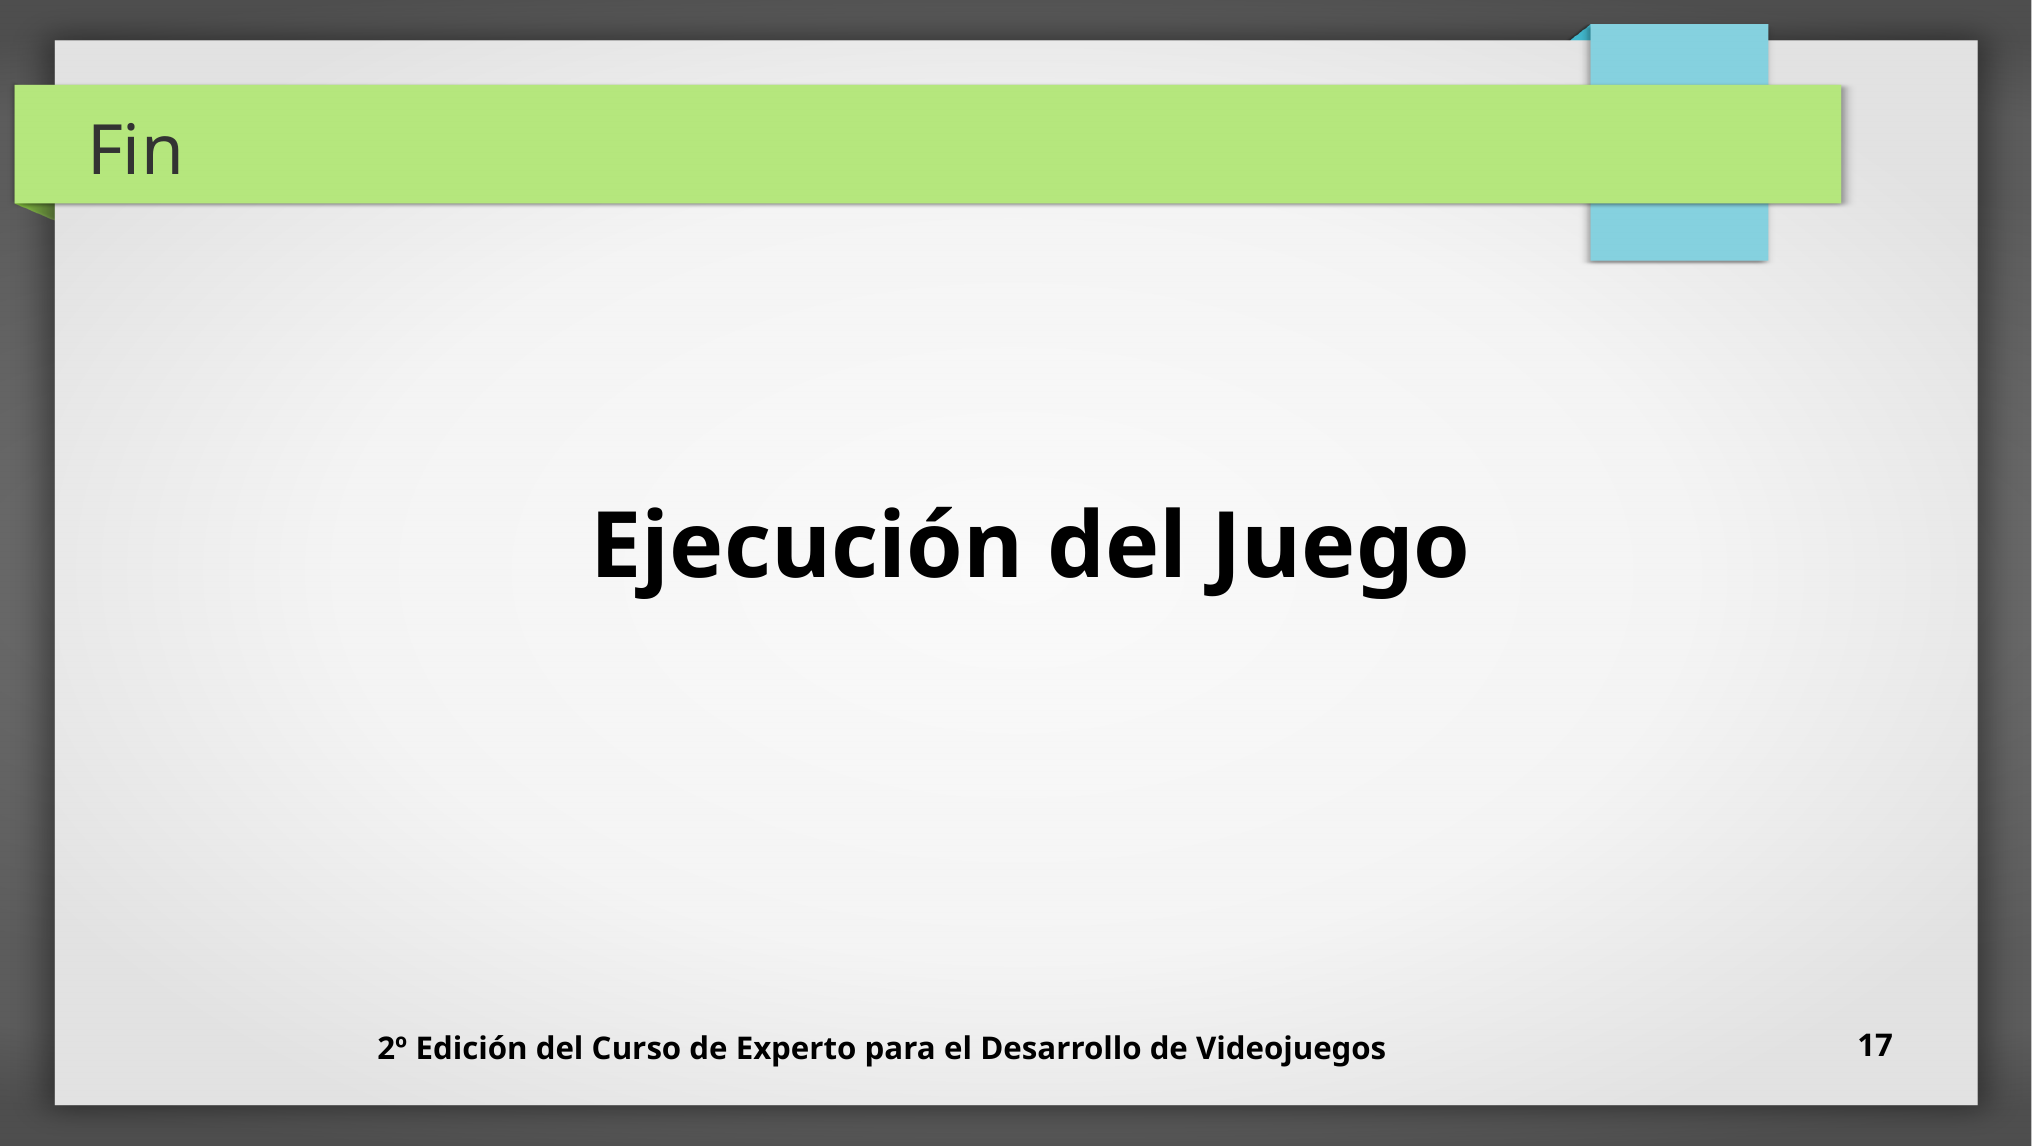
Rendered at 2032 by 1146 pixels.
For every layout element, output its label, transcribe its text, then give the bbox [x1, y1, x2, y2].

picture [0, 0, 2032, 1146]
text_box 2º Edición del Curso de Experto para el Desarrollo de Videojuegos [362, 1018, 1669, 1085]
list Ejecución del Juego [101, 317, 1890, 982]
title Fin [87, 91, 1510, 204]
text_box <número> [1842, 1015, 2032, 1082]
